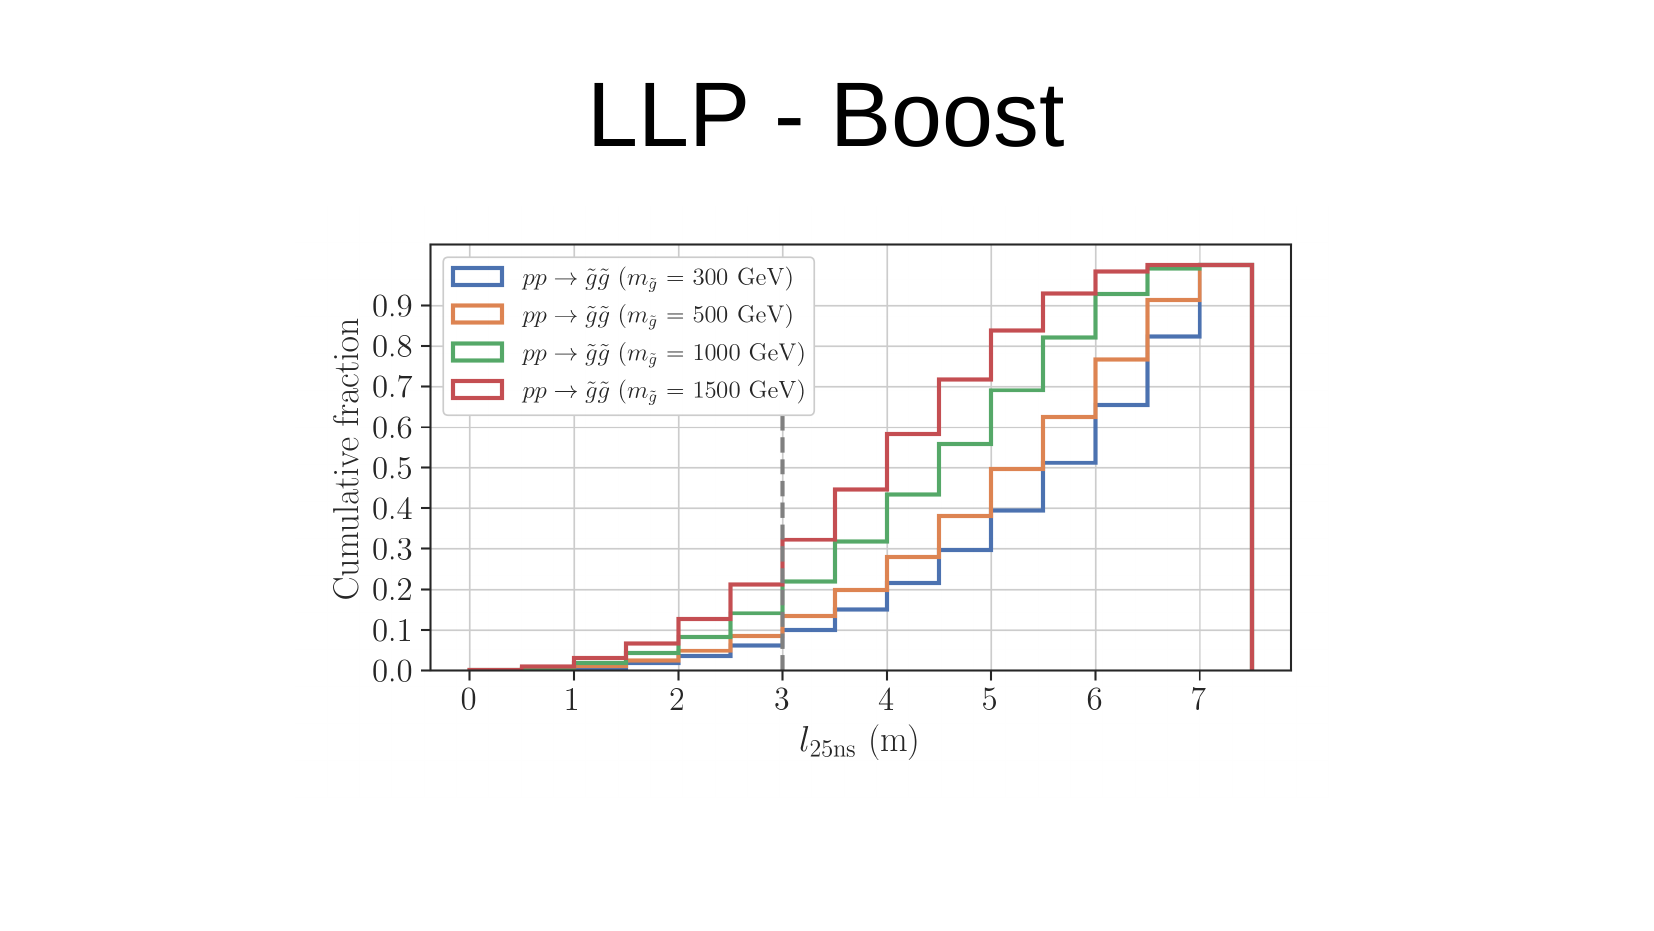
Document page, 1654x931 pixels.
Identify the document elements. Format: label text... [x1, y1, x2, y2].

picture [295, 206, 1329, 798]
title LLP - Boost [82, 37, 1571, 193]
